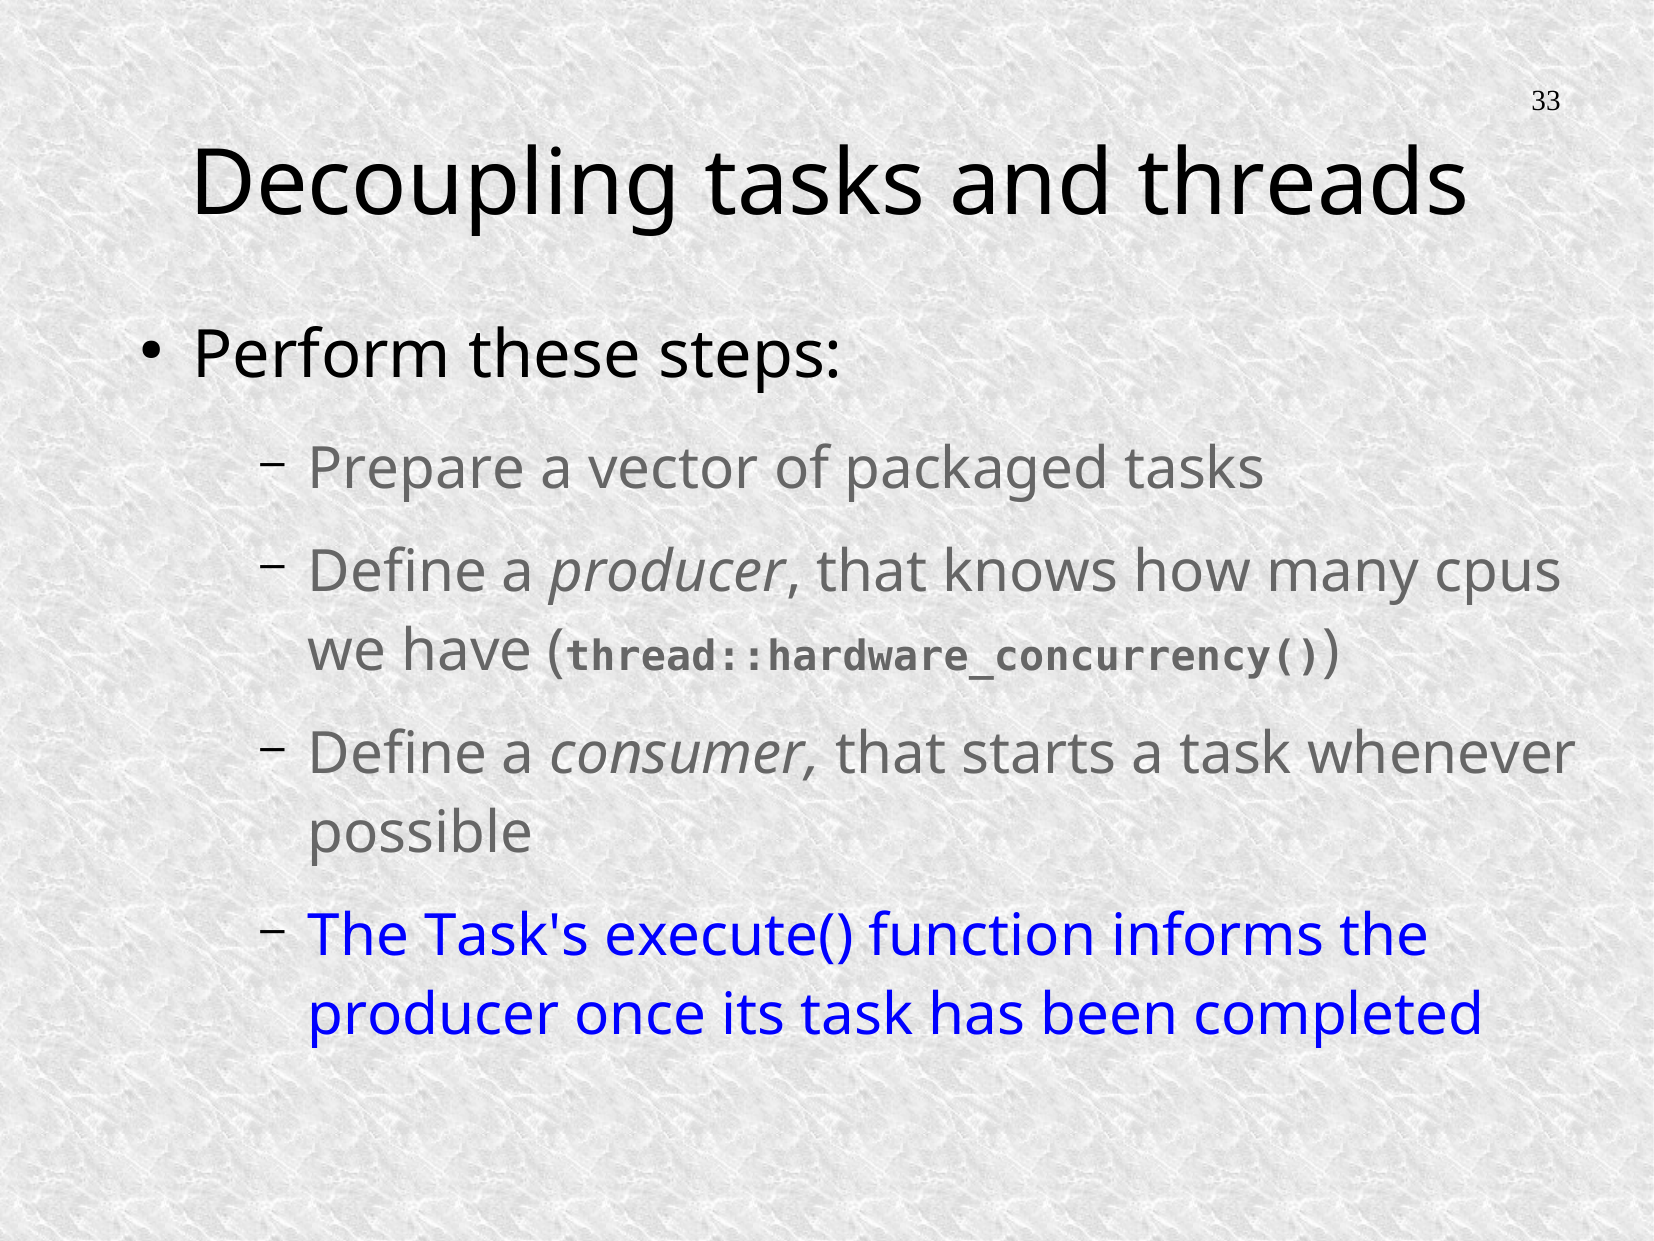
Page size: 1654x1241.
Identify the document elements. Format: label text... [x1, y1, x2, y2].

picture [0, 0, 1654, 1241]
title Decoupling tasks and threads [123, 73, 1536, 284]
list Perform these steps: Prepare a vector of packaged tasks Define a producer, that knows how many cpus we have (thread::hardware_concurrency()) Define a consumer, that starts a task whenever possible The Task's execute() function informs the producer once its task has been completed [121, 305, 1622, 1136]
